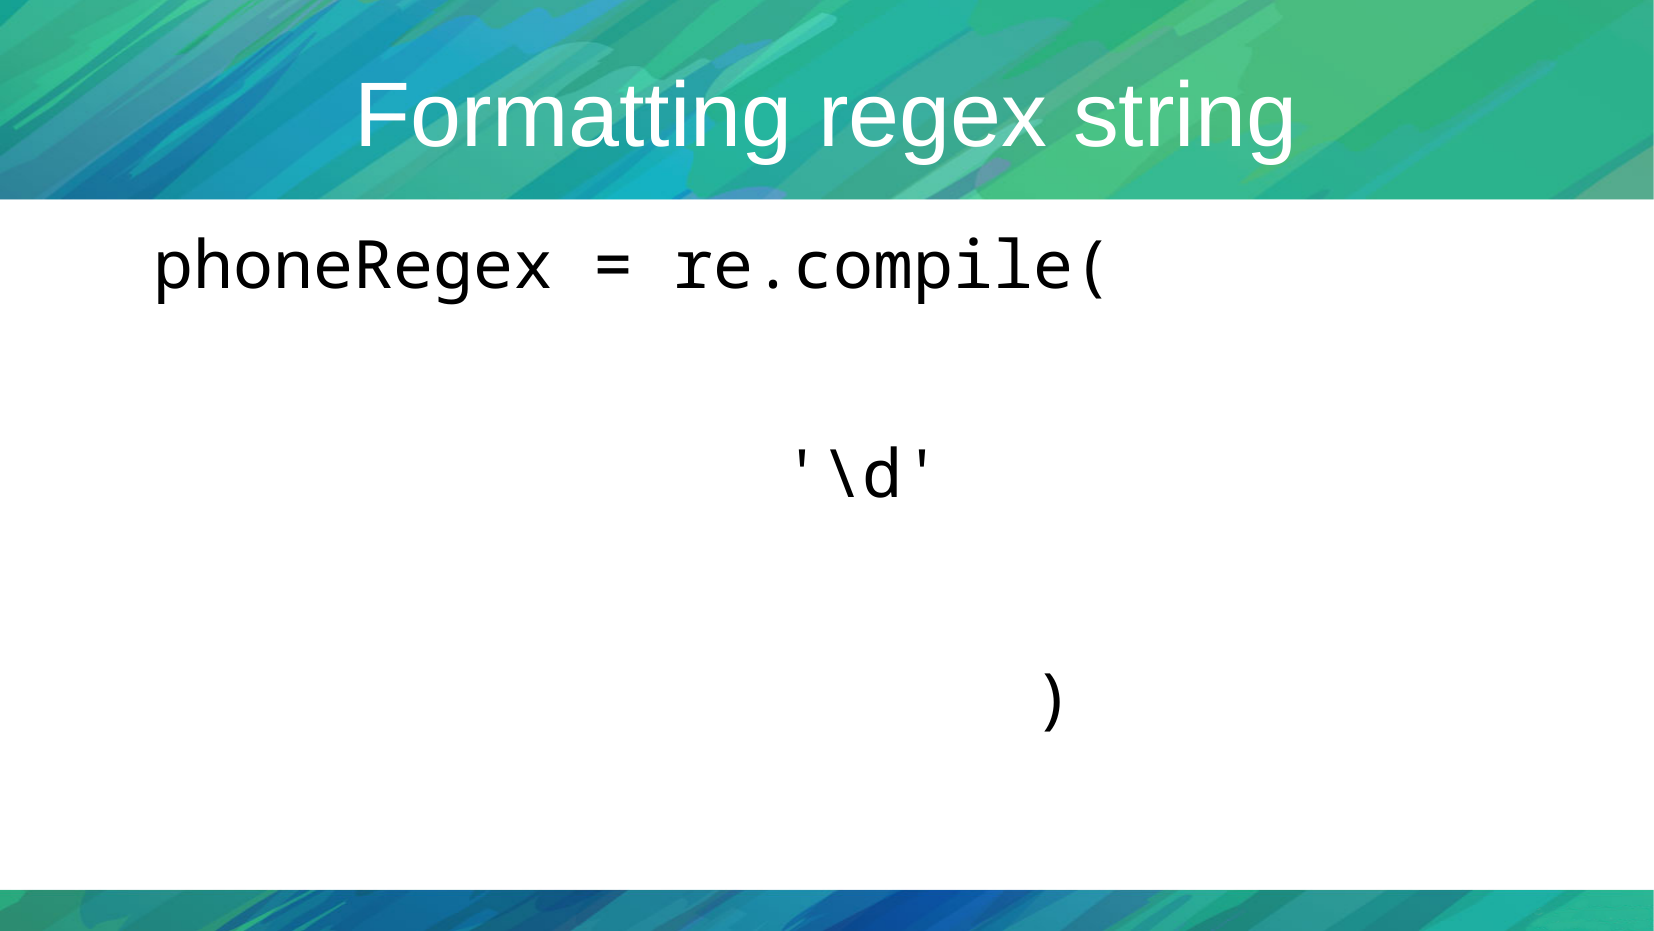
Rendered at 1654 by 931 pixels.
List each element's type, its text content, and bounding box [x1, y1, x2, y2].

picture [0, 0, 1654, 931]
list phoneRegex = re.compile( '\d' ) [82, 217, 1571, 757]
title Formatting regex string [82, 37, 1571, 193]
